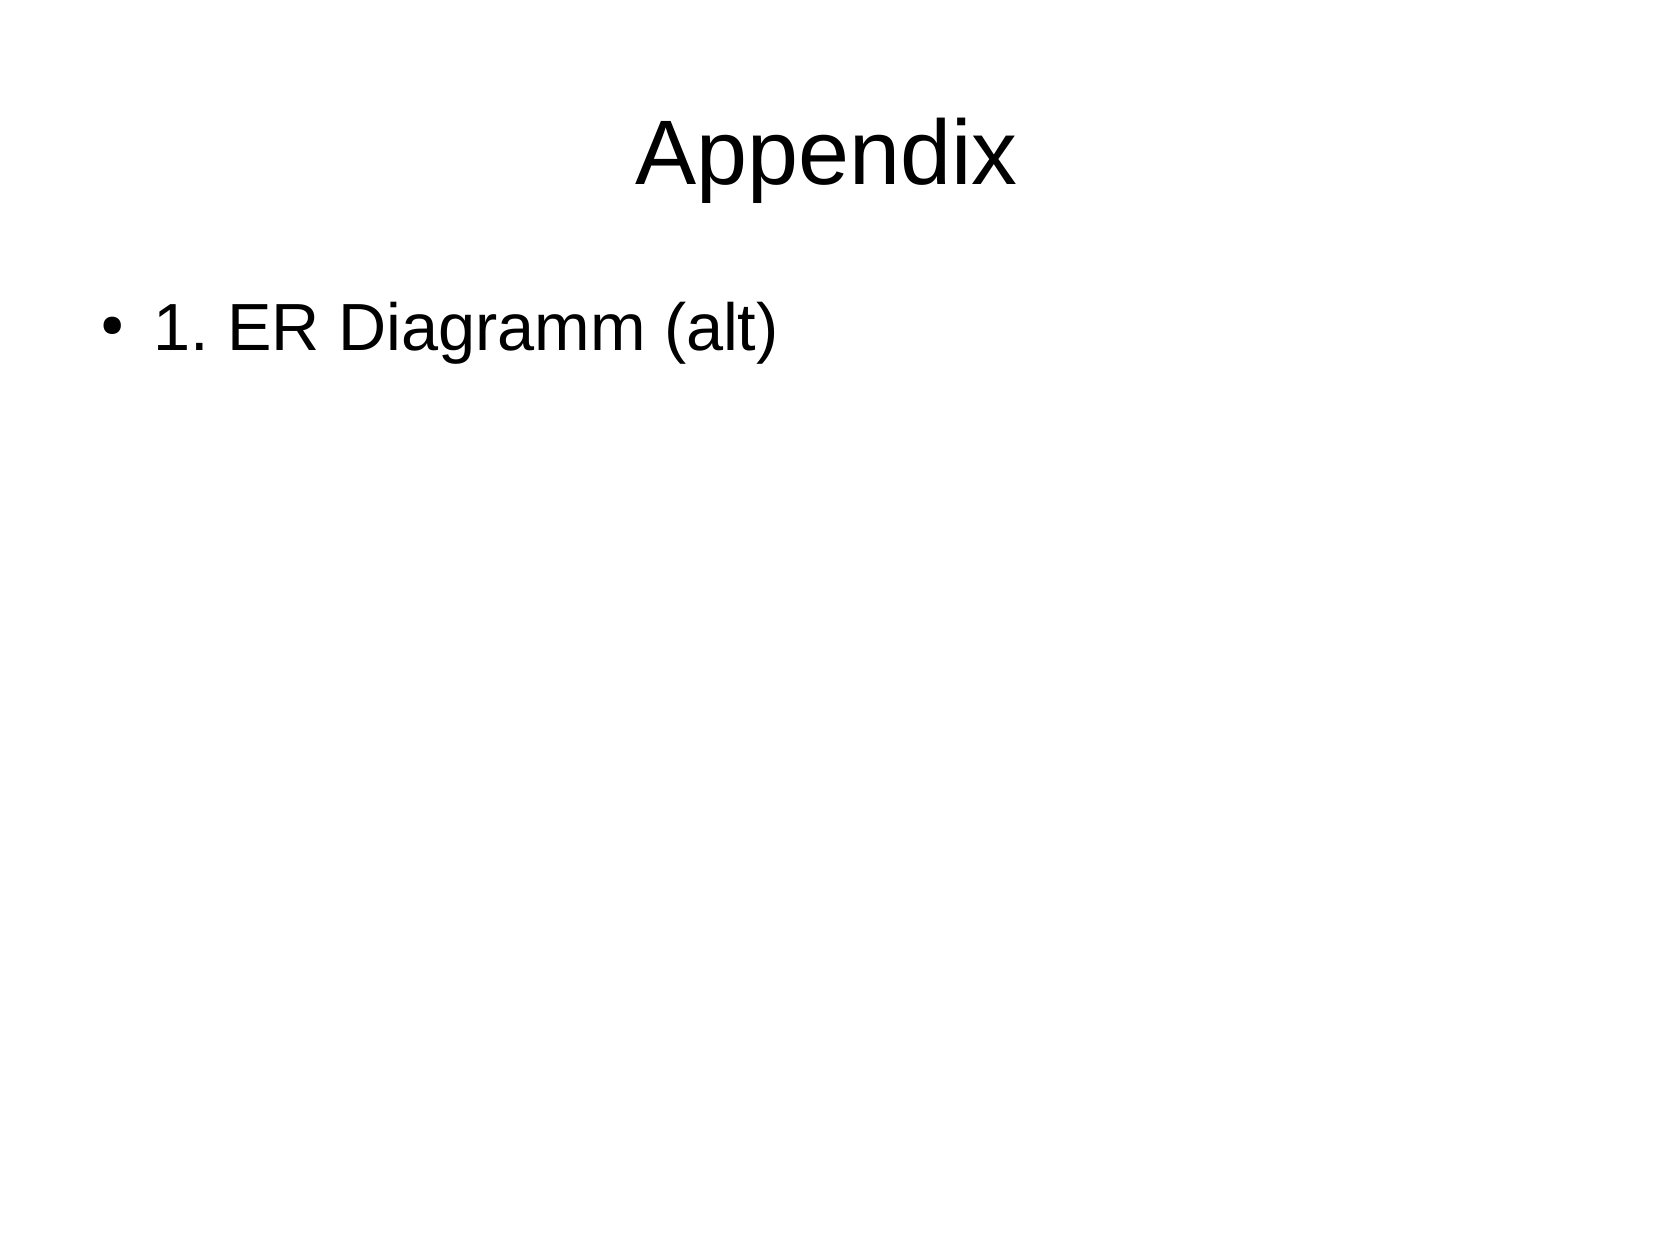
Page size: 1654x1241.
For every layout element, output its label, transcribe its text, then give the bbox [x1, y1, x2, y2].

list 1. ER Diagramm (alt) [82, 290, 1538, 1010]
title Appendix [82, 49, 1571, 257]
